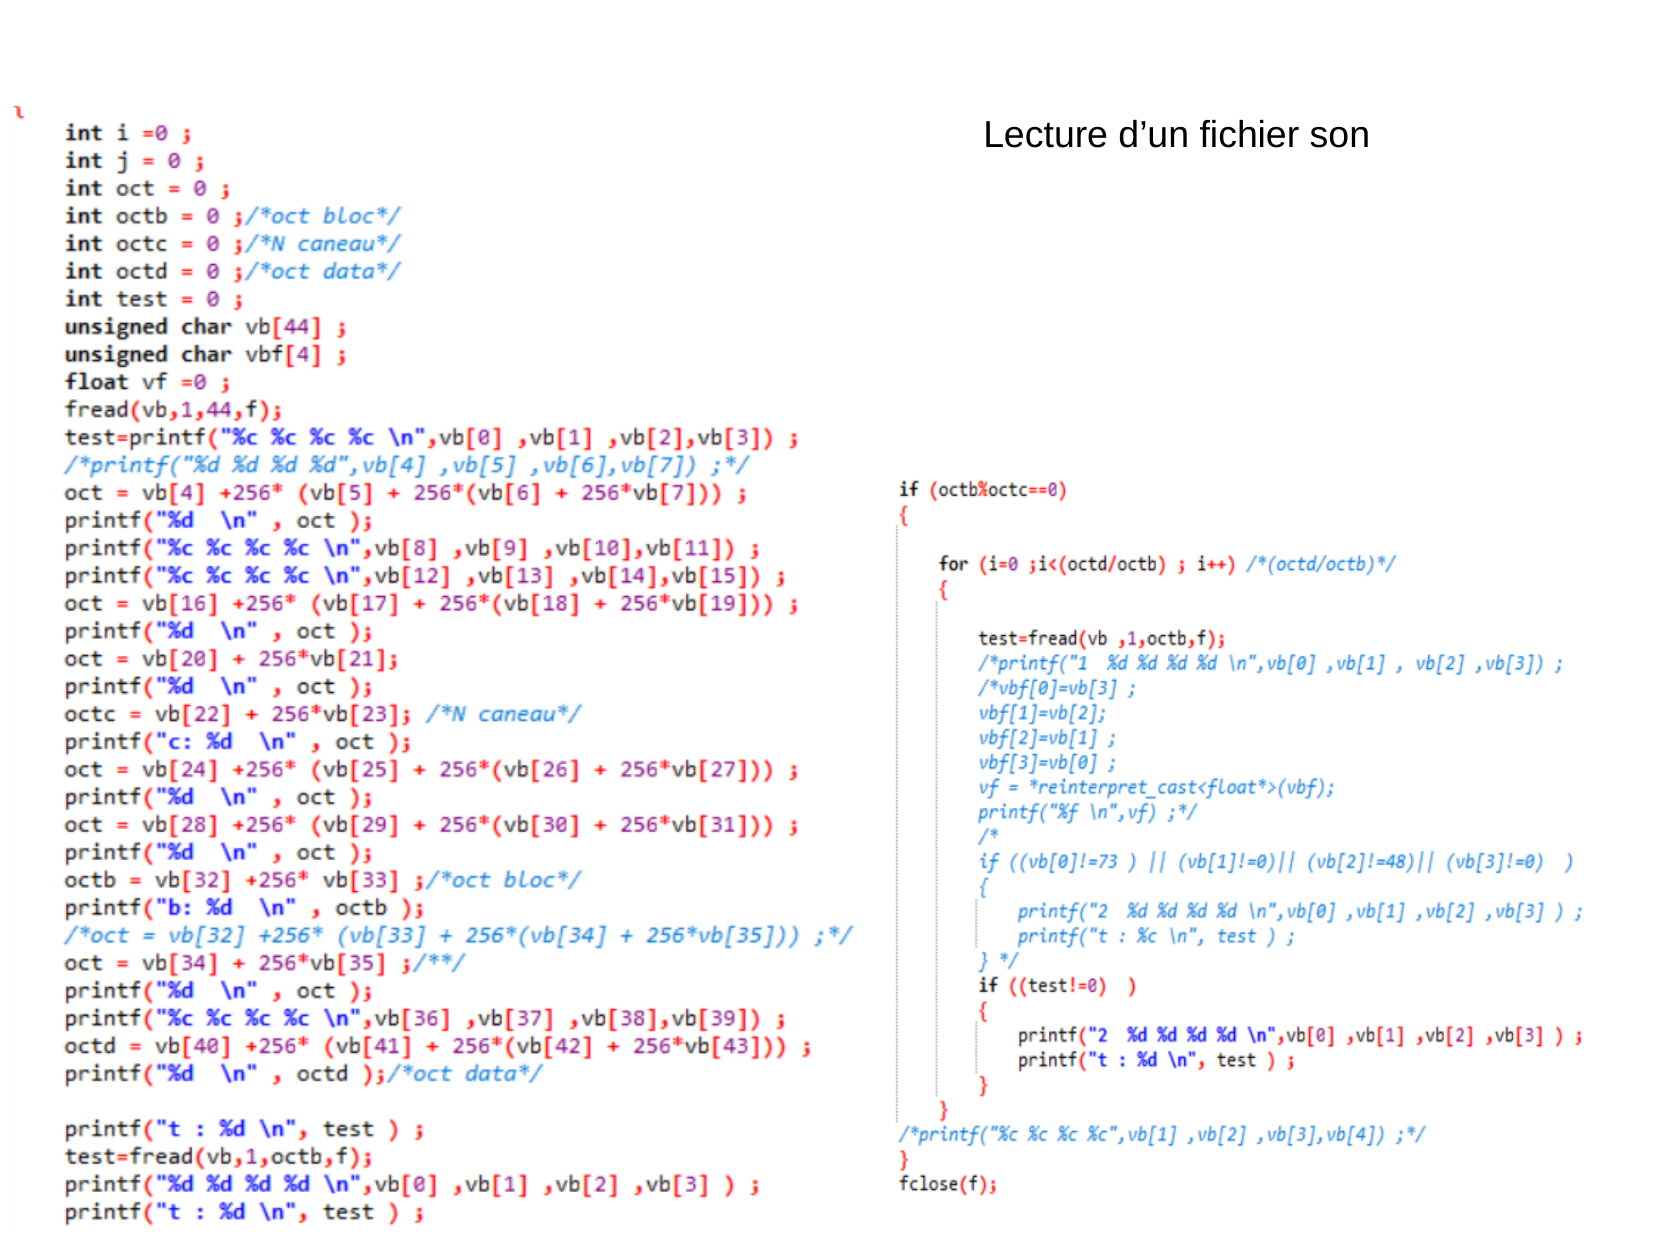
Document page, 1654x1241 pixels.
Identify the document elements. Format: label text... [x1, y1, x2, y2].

picture [885, 471, 1595, 1205]
picture [11, 106, 857, 1229]
text_box Lecture d’un fichier son [968, 106, 1430, 163]
